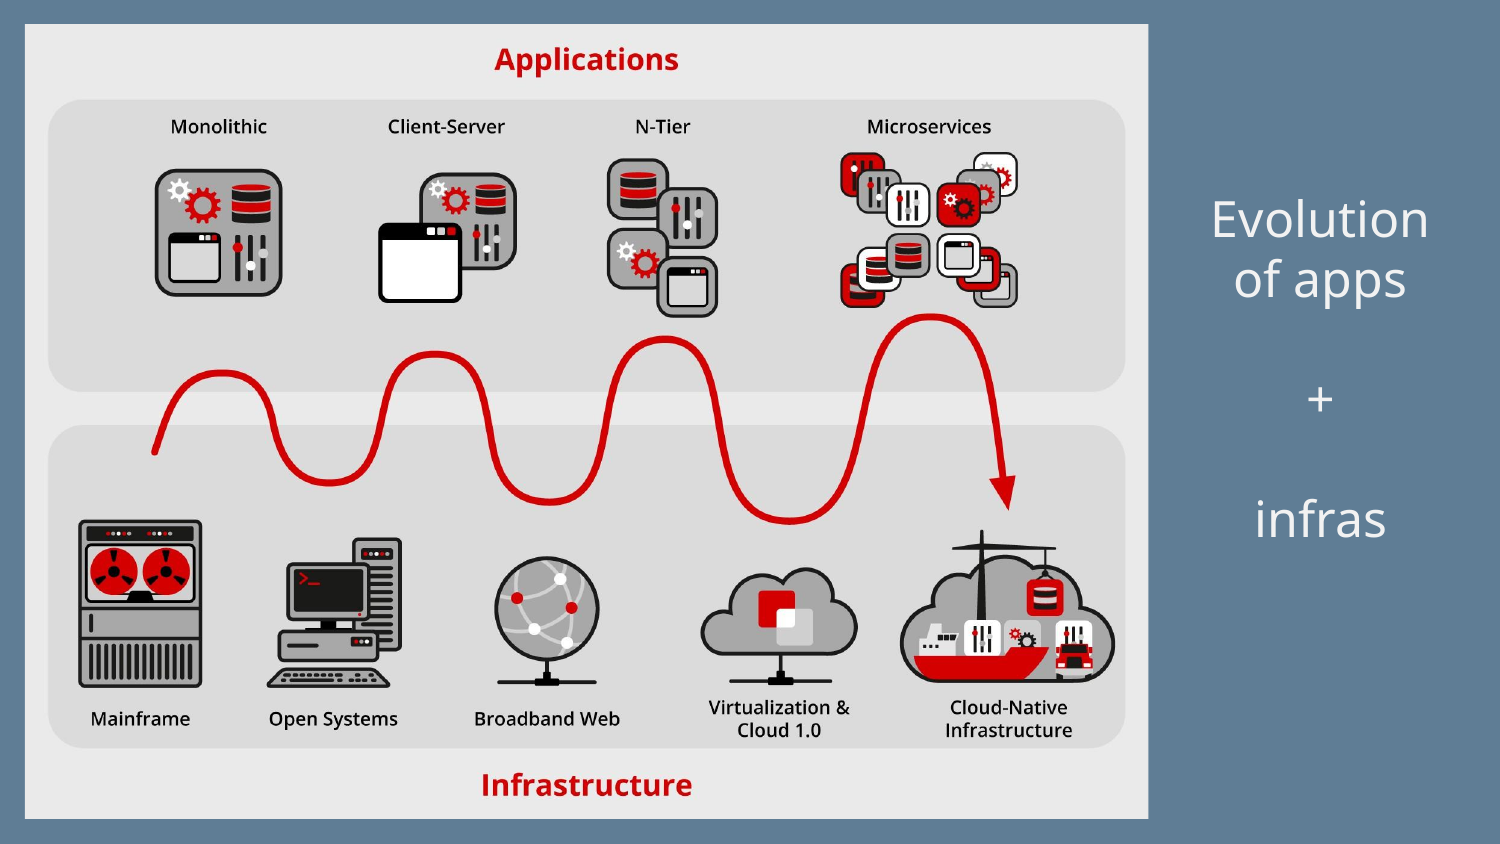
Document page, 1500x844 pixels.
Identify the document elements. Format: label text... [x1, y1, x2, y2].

picture [24, 24, 1149, 819]
text_box Evolution of apps + infras [1193, 172, 1448, 563]
